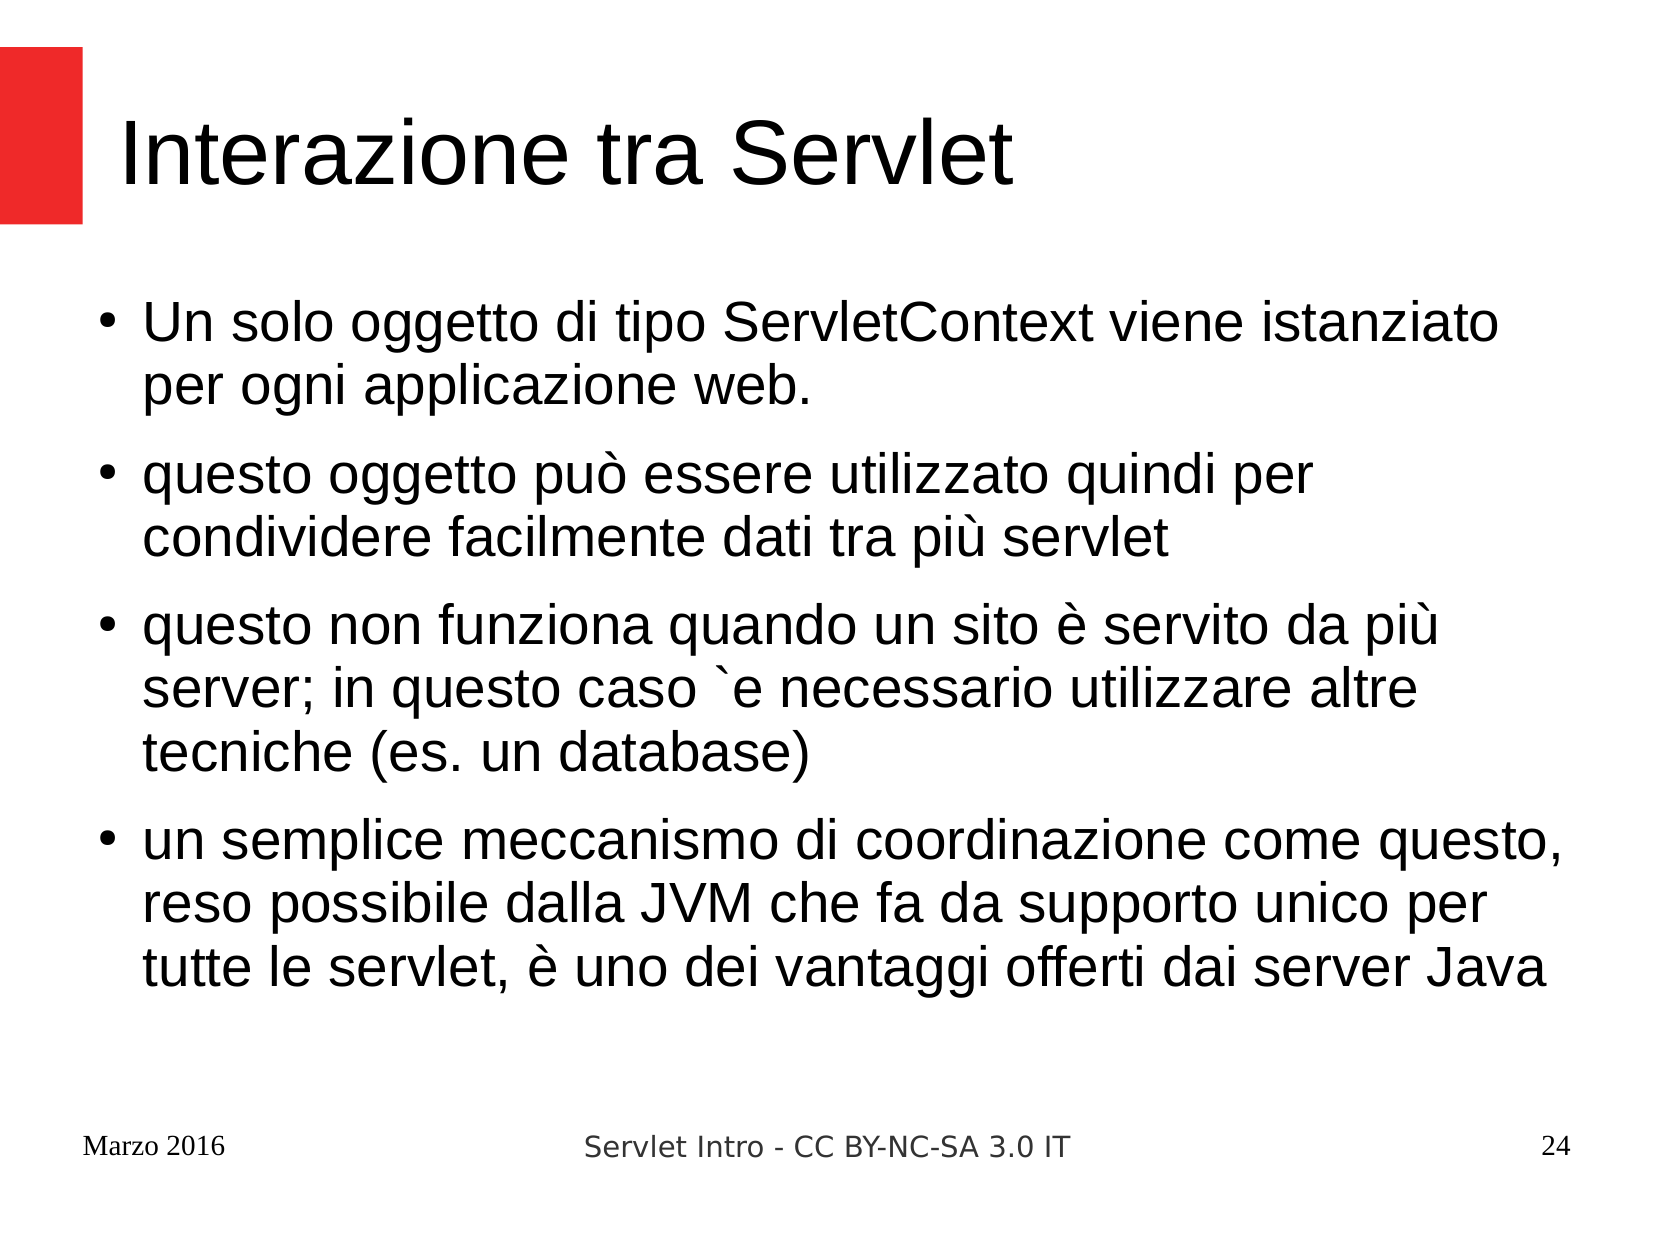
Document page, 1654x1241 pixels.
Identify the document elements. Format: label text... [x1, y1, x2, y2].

list Un solo oggetto di tipo ServletContext viene istanziato per ogni applicazione web. questo oggetto può essere utilizzato quindi per condividere facilmente dati tra più servlet questo non funziona quando un sito è servito da più server; in questo caso `e necessario utilizzare altre tecniche (es. un database) un semplice meccanismo di coordinazione come questo, reso possibile dalla JVM che fa da supporto unico per tutte le servlet, è uno dei vantaggi offerti dai server Java [82, 290, 1571, 1010]
title Interazione tra Servlet [118, 49, 1607, 257]
